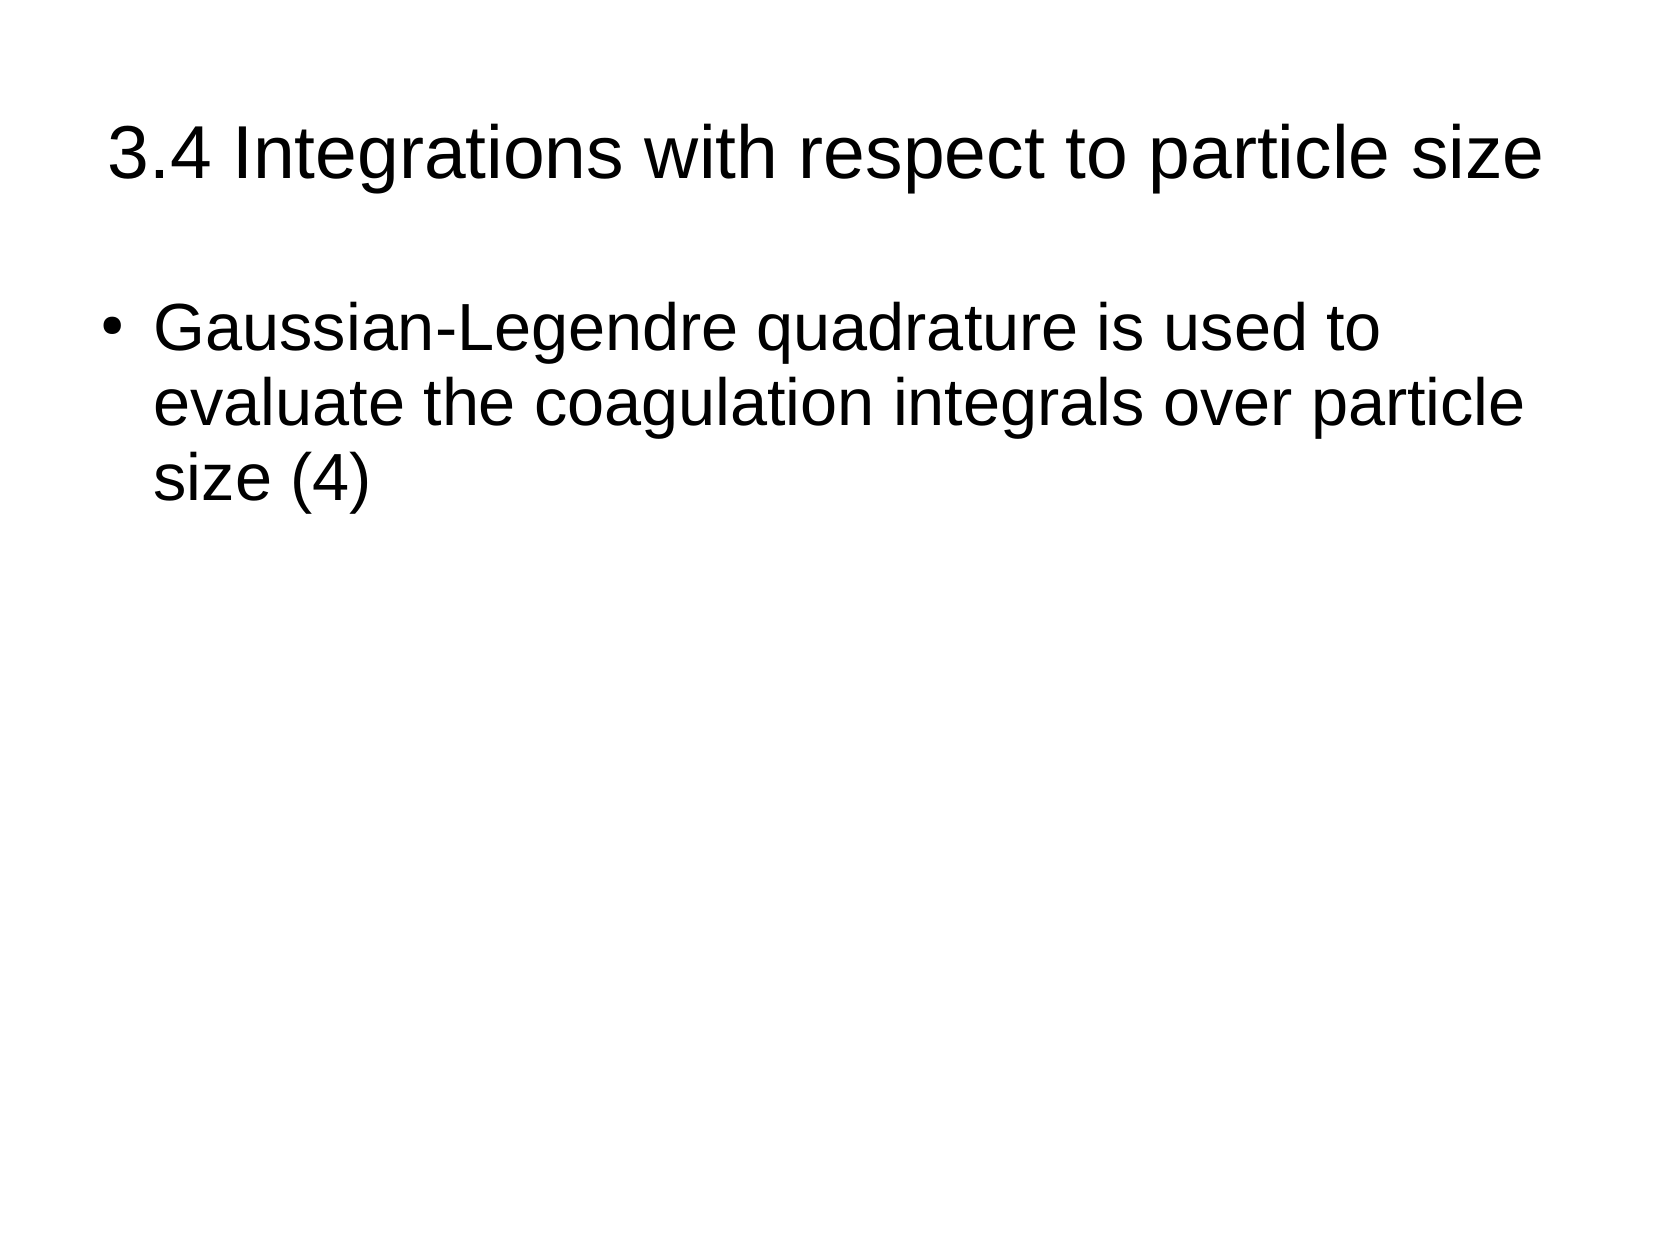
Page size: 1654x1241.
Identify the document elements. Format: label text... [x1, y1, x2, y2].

list Gaussian-Legendre quadrature is used to evaluate the coagulation integrals over particle size (4) [82, 290, 1571, 1010]
title 3.4 Integrations with respect to particle size [82, 49, 1571, 257]
